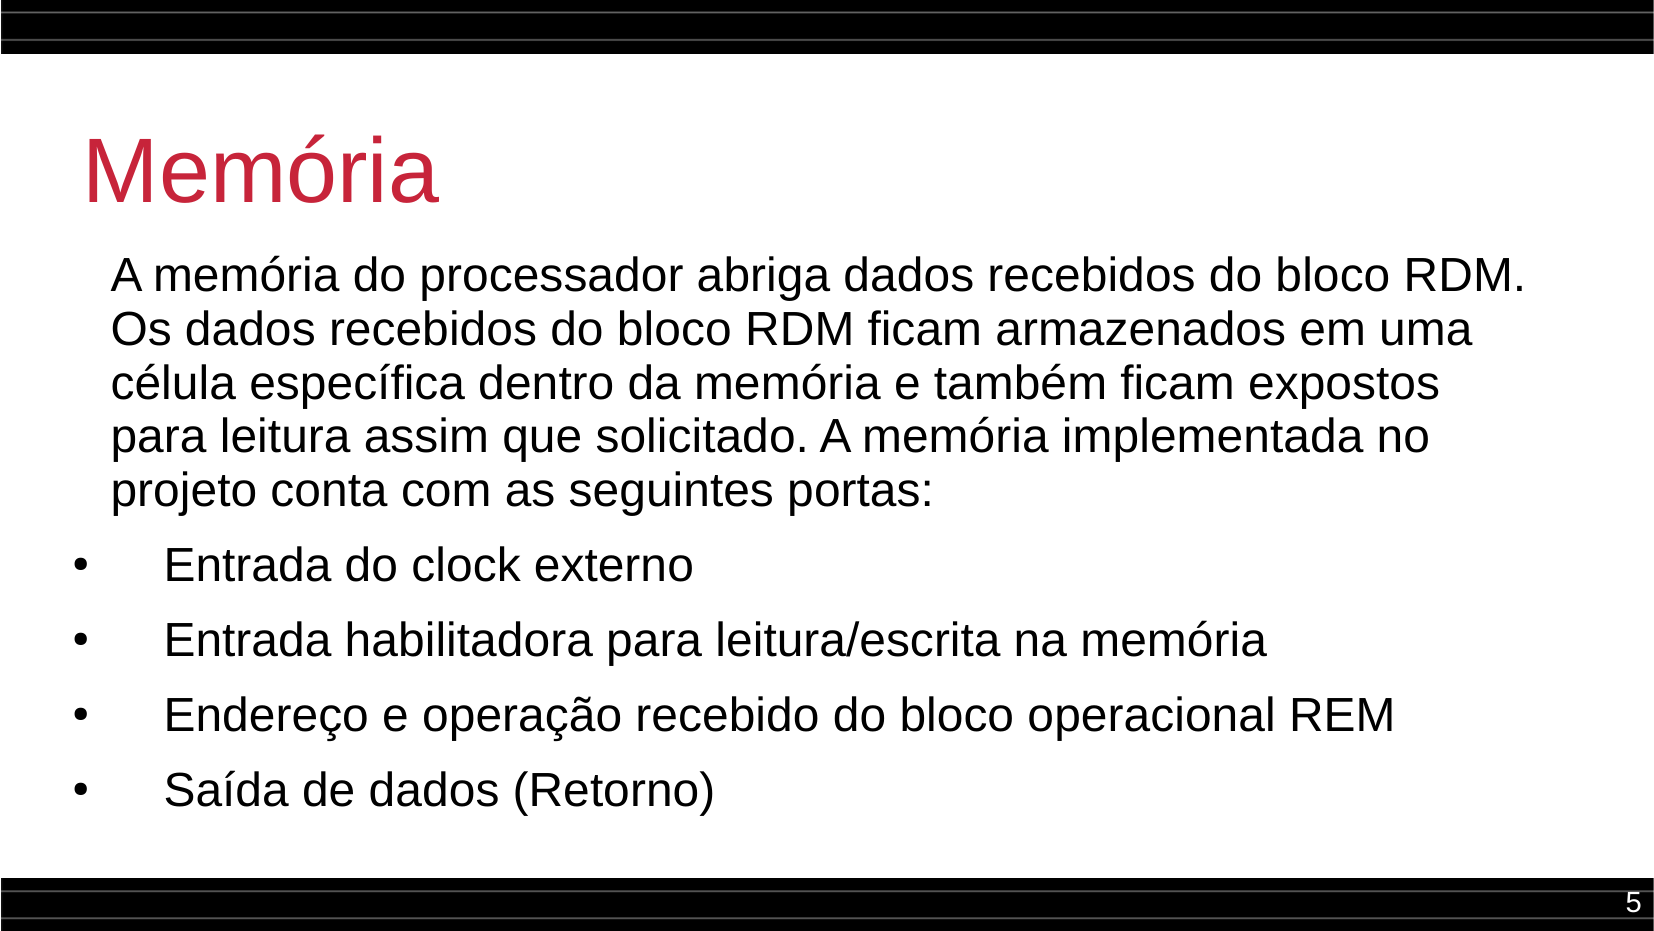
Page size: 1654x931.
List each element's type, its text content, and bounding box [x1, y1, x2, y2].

picture [1, 0, 1654, 54]
picture [1, 878, 1654, 931]
title Memória [82, 92, 1571, 249]
list A memória do processador abriga dados recebidos do bloco RDM. Os dados recebidos do bloco RDM ficam armazenados em uma célula específica dentro da memória e também ficam expostos para leitura assim que solicitado. A memória implementada no projeto conta com as seguintes portas: Entrada do clock externo Entrada habilitadora para leitura/escrita na memória Endereço e operação recebido do bloco operacional REM Saída de dados (Retorno) [59, 248, 1548, 827]
